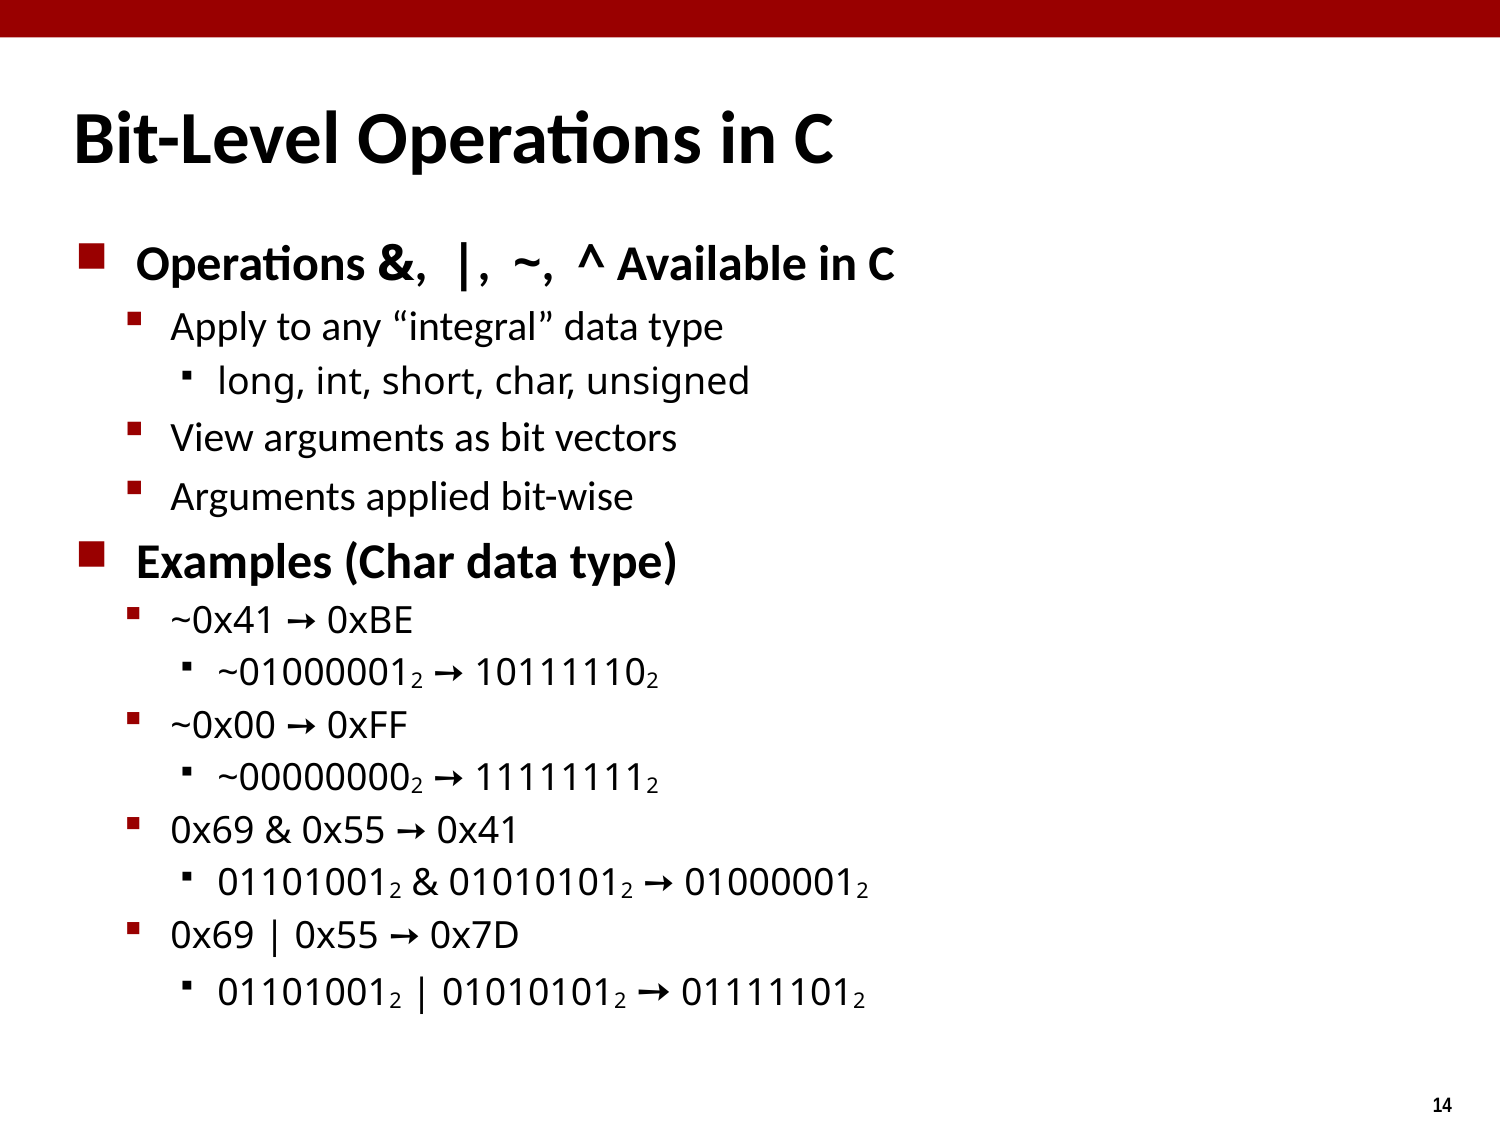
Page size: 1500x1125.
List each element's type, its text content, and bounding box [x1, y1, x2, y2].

text_box Operations &, |, ~, ^ Available in C Apply to any “integral” data type long, int, short, char, unsigned View arguments as bit vectors Arguments applied bit-wise Examples (Char data type) ~0x41 ➙ 0xBE ~010000012 ➙ 101111102 ~0x00 ➙ 0xFF ~000000002 ➙ 111111112 0x69 & 0x55 ➙ 0x41 011010012 & 010101012 ➙ 010000012 0x69 | 0x55 ➙ 0x7D 011010012 | 010101012 ➙ 011111012 [65, 223, 1361, 1039]
text_box Bit-Level Operations in C [58, 71, 1304, 197]
